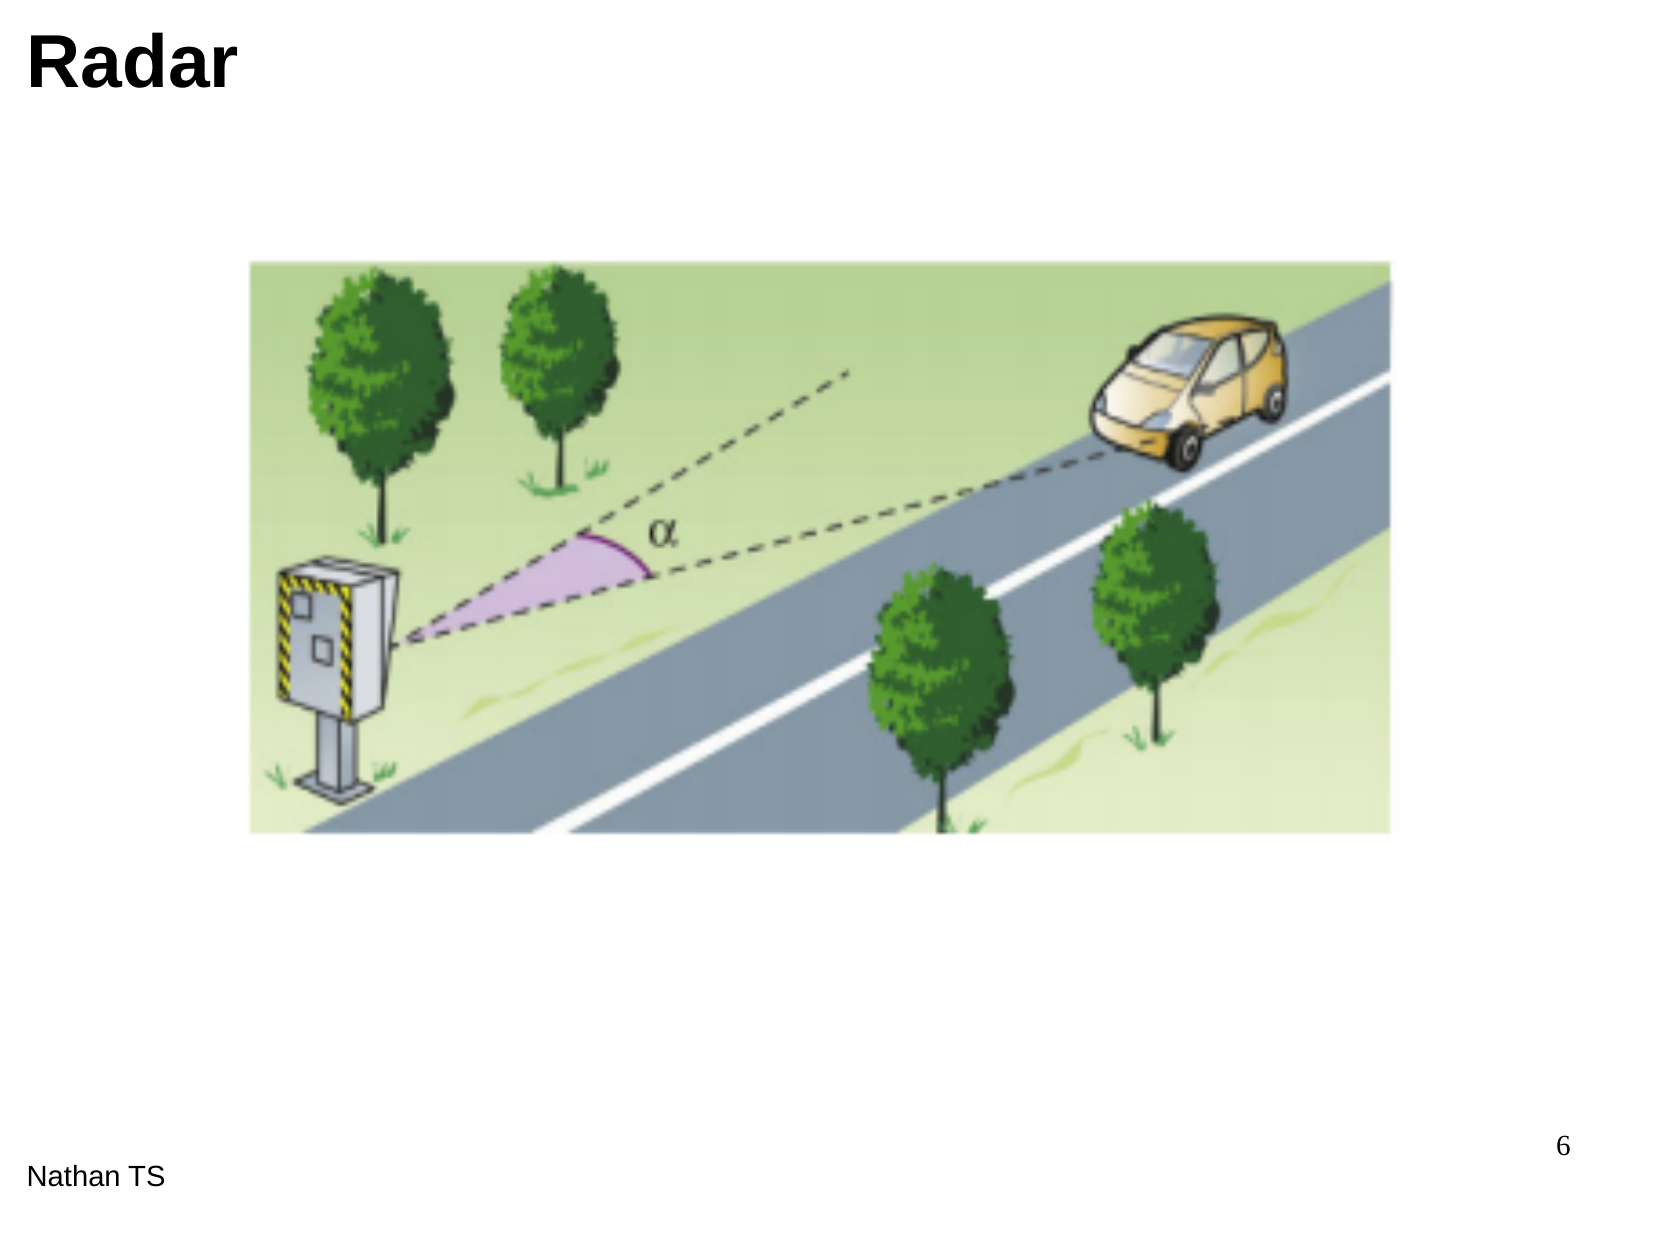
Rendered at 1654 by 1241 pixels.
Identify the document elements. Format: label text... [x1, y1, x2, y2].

text_box Nathan TS [11, 1152, 674, 1241]
picture [248, 259, 1406, 839]
text_box Radar [11, 11, 697, 111]
